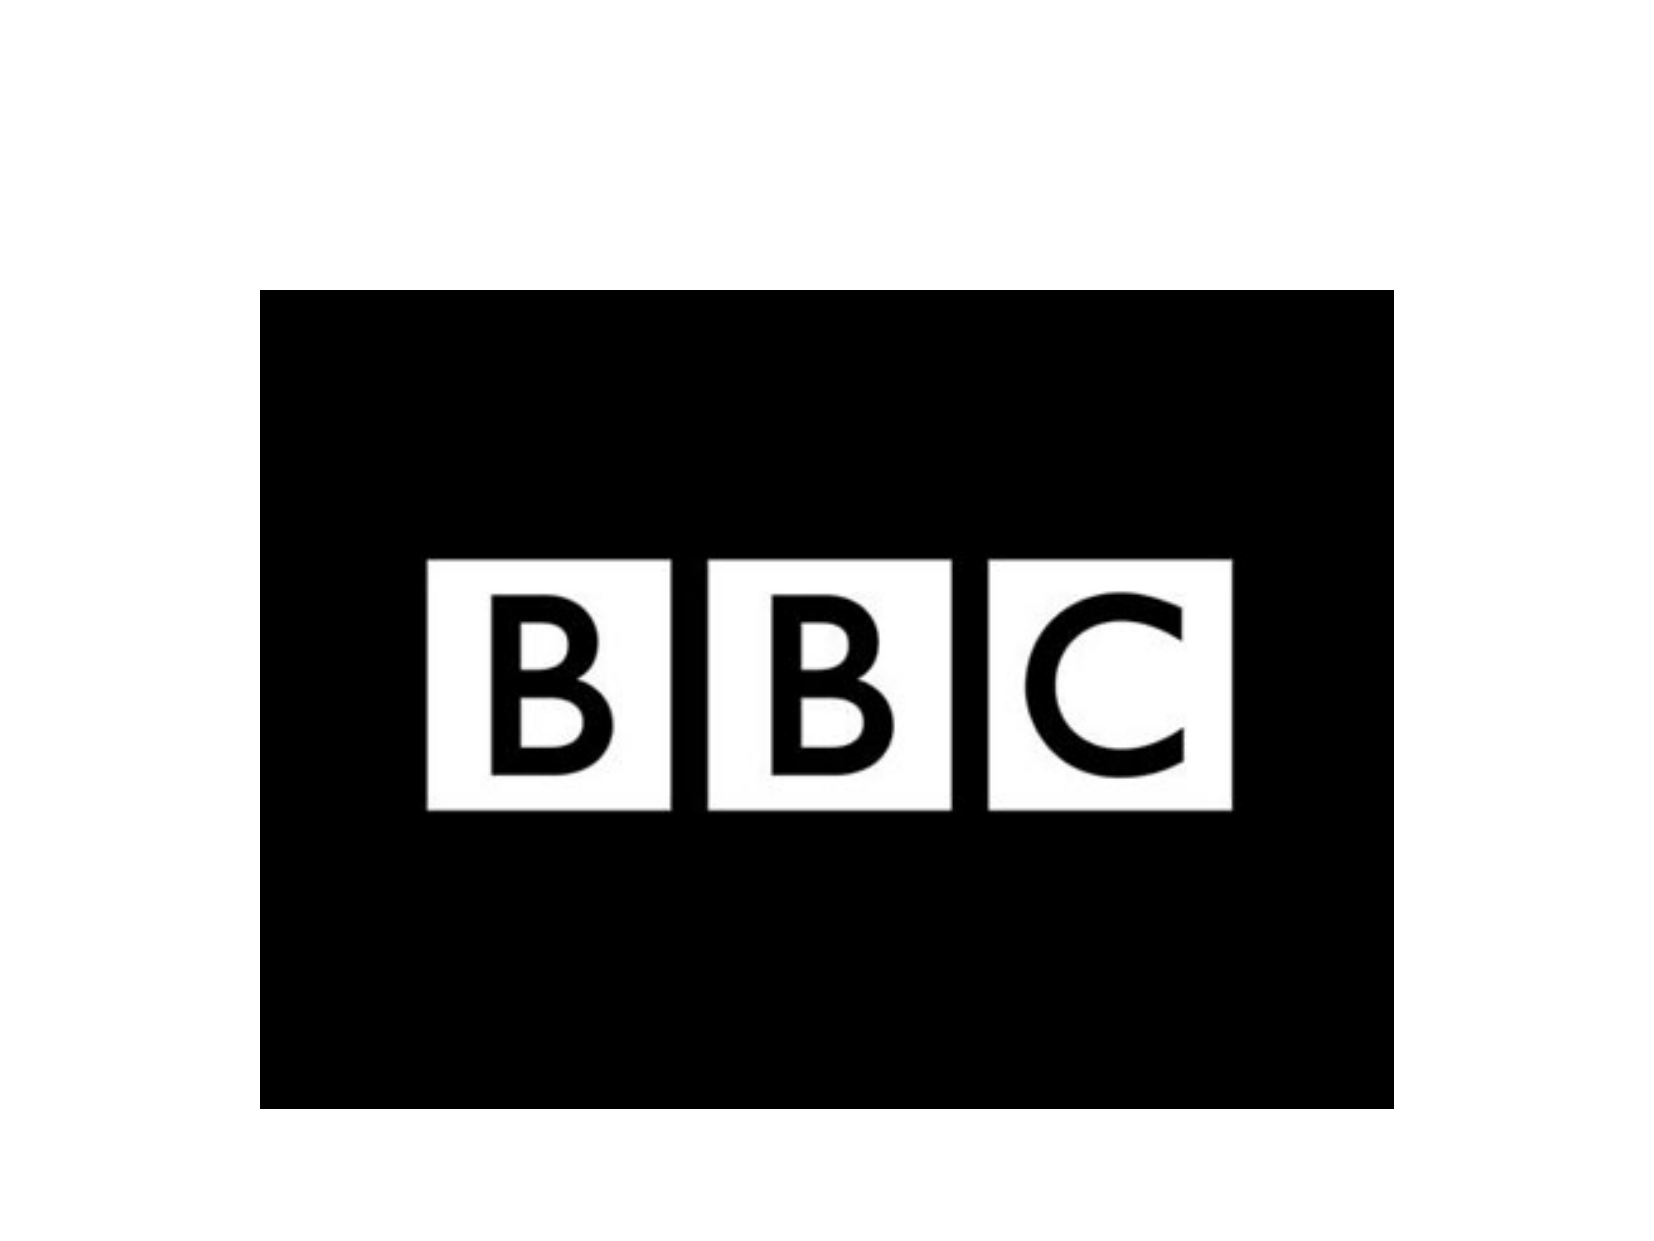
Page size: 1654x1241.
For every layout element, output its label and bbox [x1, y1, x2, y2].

picture [260, 290, 1394, 1109]
